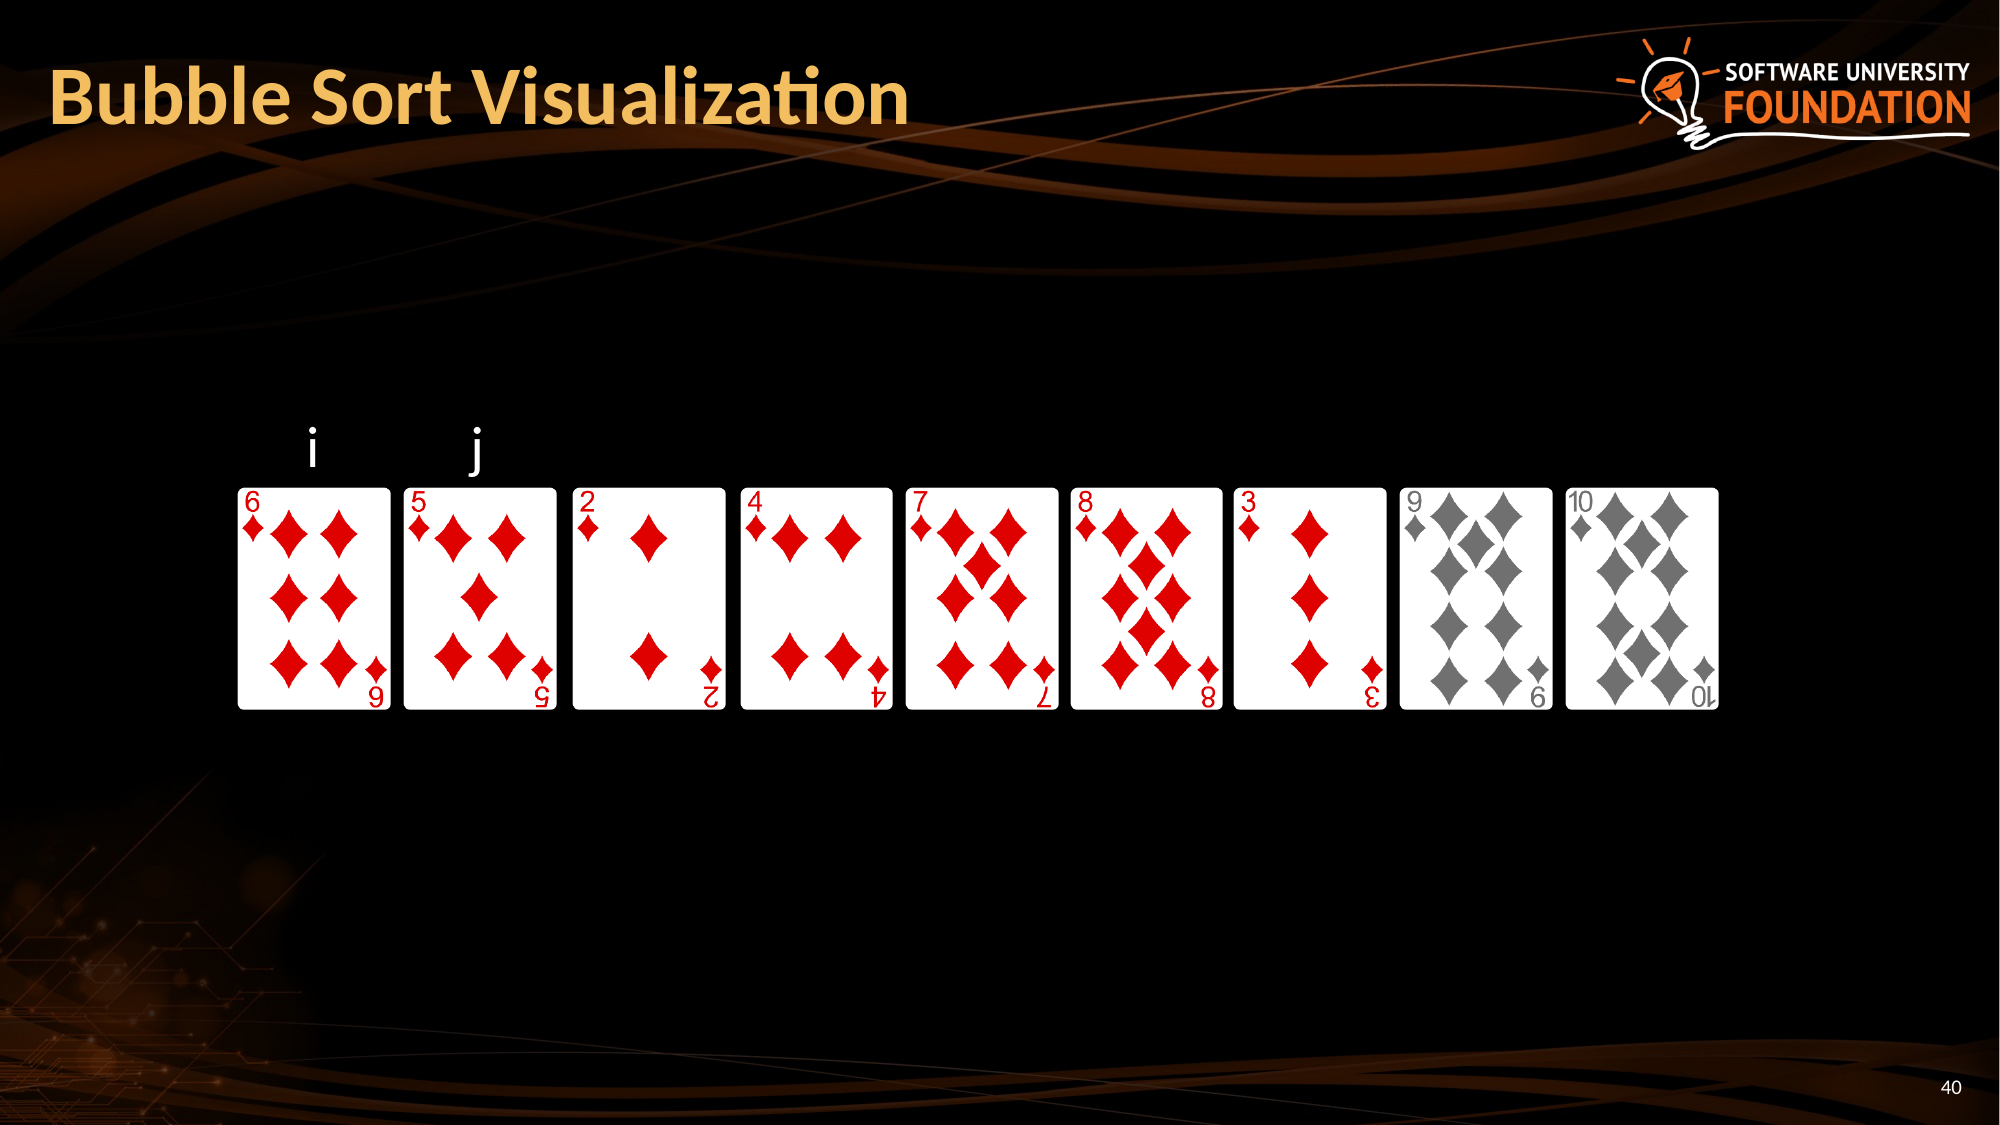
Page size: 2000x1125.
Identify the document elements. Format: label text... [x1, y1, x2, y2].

text_box j [455, 401, 500, 487]
title Bubble Sort Visualization [30, 6, 1602, 189]
slide_number <number> [1897, 1070, 1968, 1103]
text_box i [292, 401, 336, 487]
picture [0, 0, 2000, 1125]
